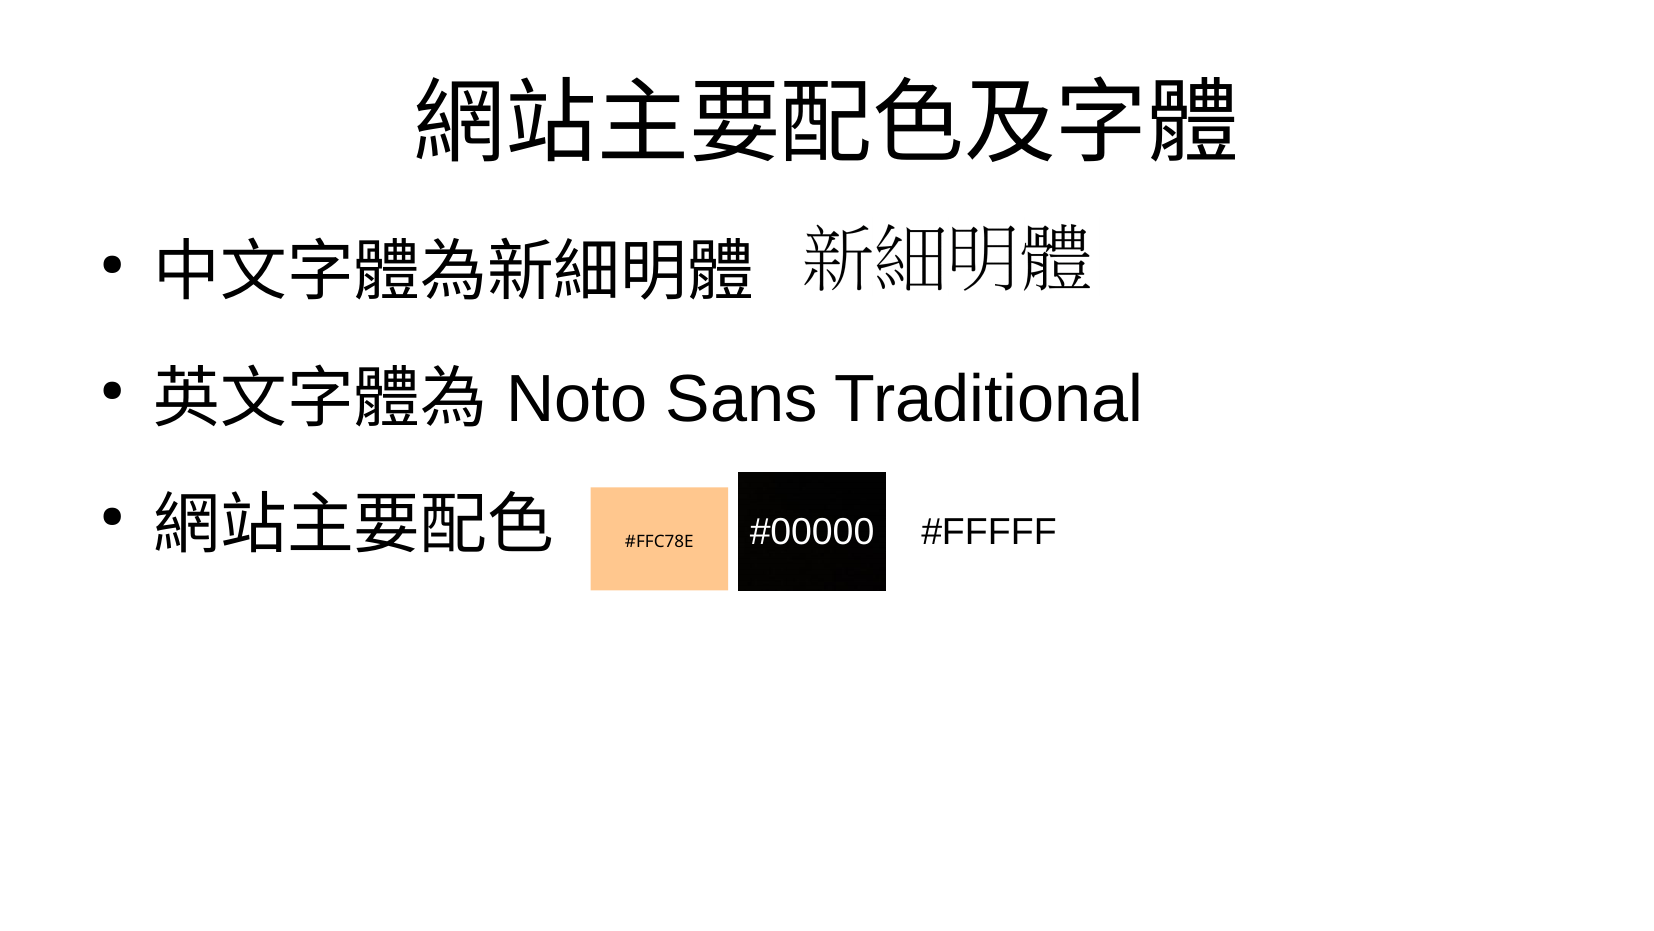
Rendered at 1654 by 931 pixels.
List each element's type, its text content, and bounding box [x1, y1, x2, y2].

picture [738, 472, 886, 591]
picture [797, 217, 1100, 296]
picture [915, 472, 1063, 591]
list 中文字體為新細明體 英文字體為Noto Sans Traditional 網站主要配色 [82, 217, 1571, 758]
title 網站主要配色及字體 [82, 37, 1571, 193]
picture [590, 487, 729, 591]
